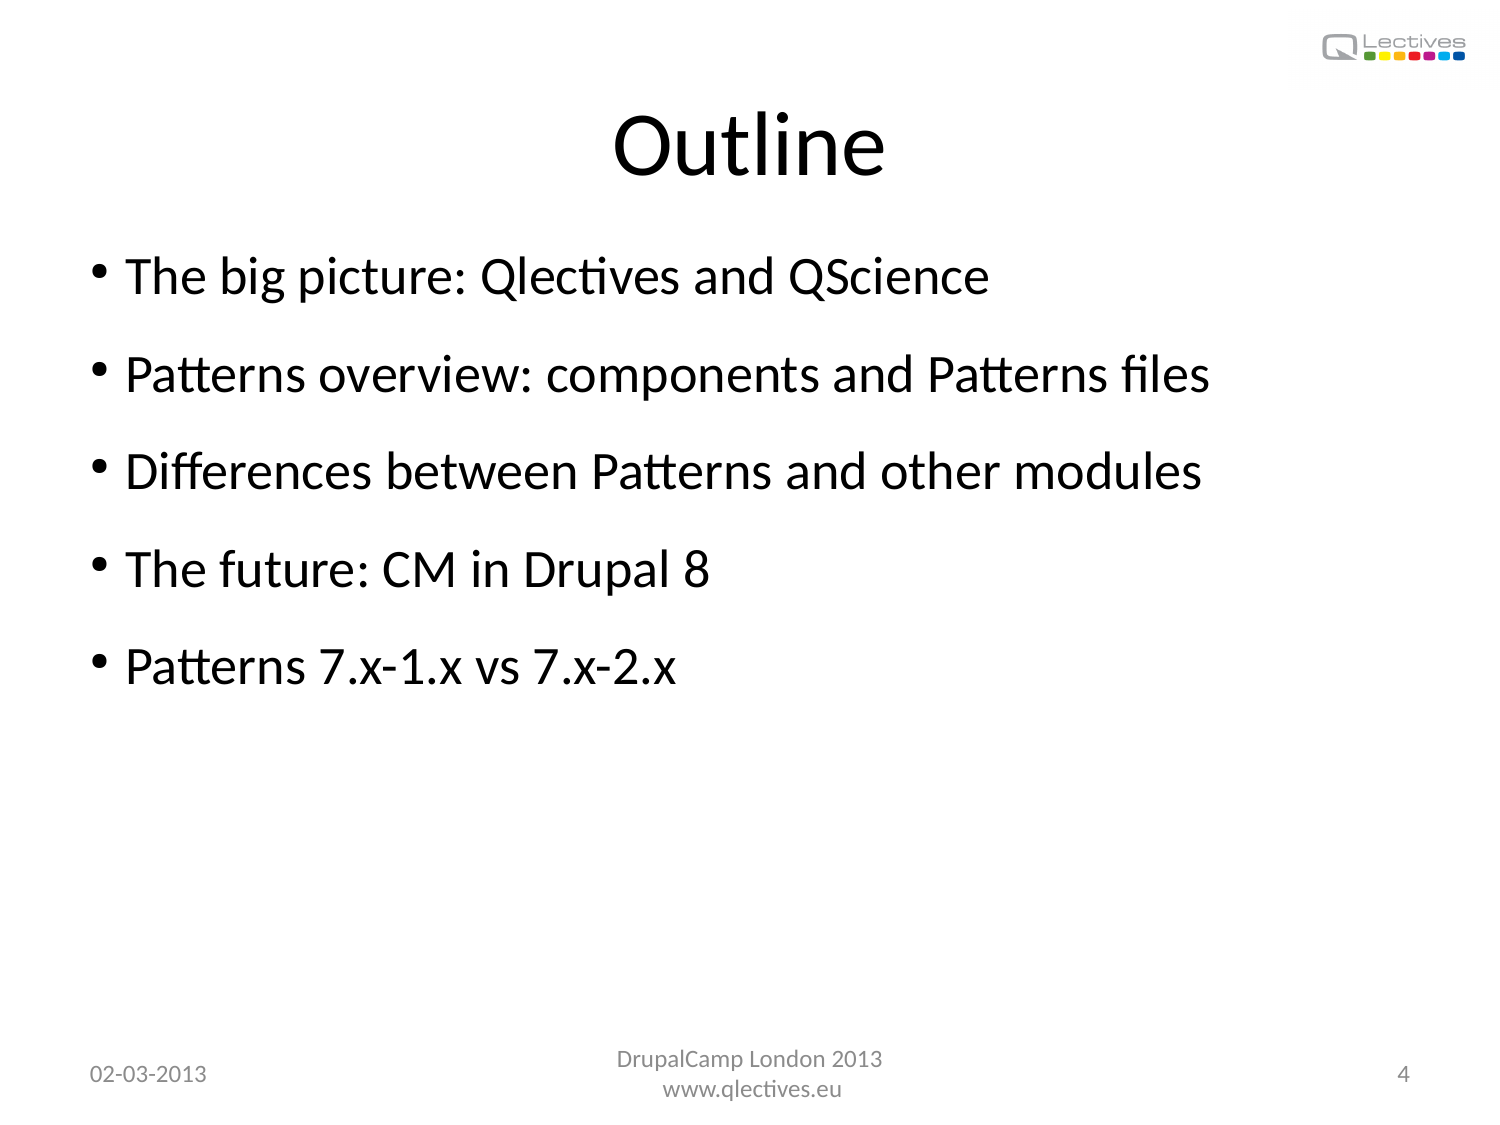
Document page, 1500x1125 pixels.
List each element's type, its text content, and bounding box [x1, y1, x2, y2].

text_box 02-03-2013 [74, 1042, 425, 1103]
text_box The big picture: Qlectives and QScience Patterns overview: components and Patterns files Differences between Patterns and other modules The future: CM in Drupal 8 Patterns 7.x-1.x vs 7.x-2.x [75, 200, 1425, 887]
text_box <number> [1074, 1042, 1425, 1103]
picture [1288, 9, 1500, 90]
text_box Outline [75, 45, 1425, 200]
text_box DrupalCamp London 2013 www.qlectives.eu [512, 1042, 988, 1103]
